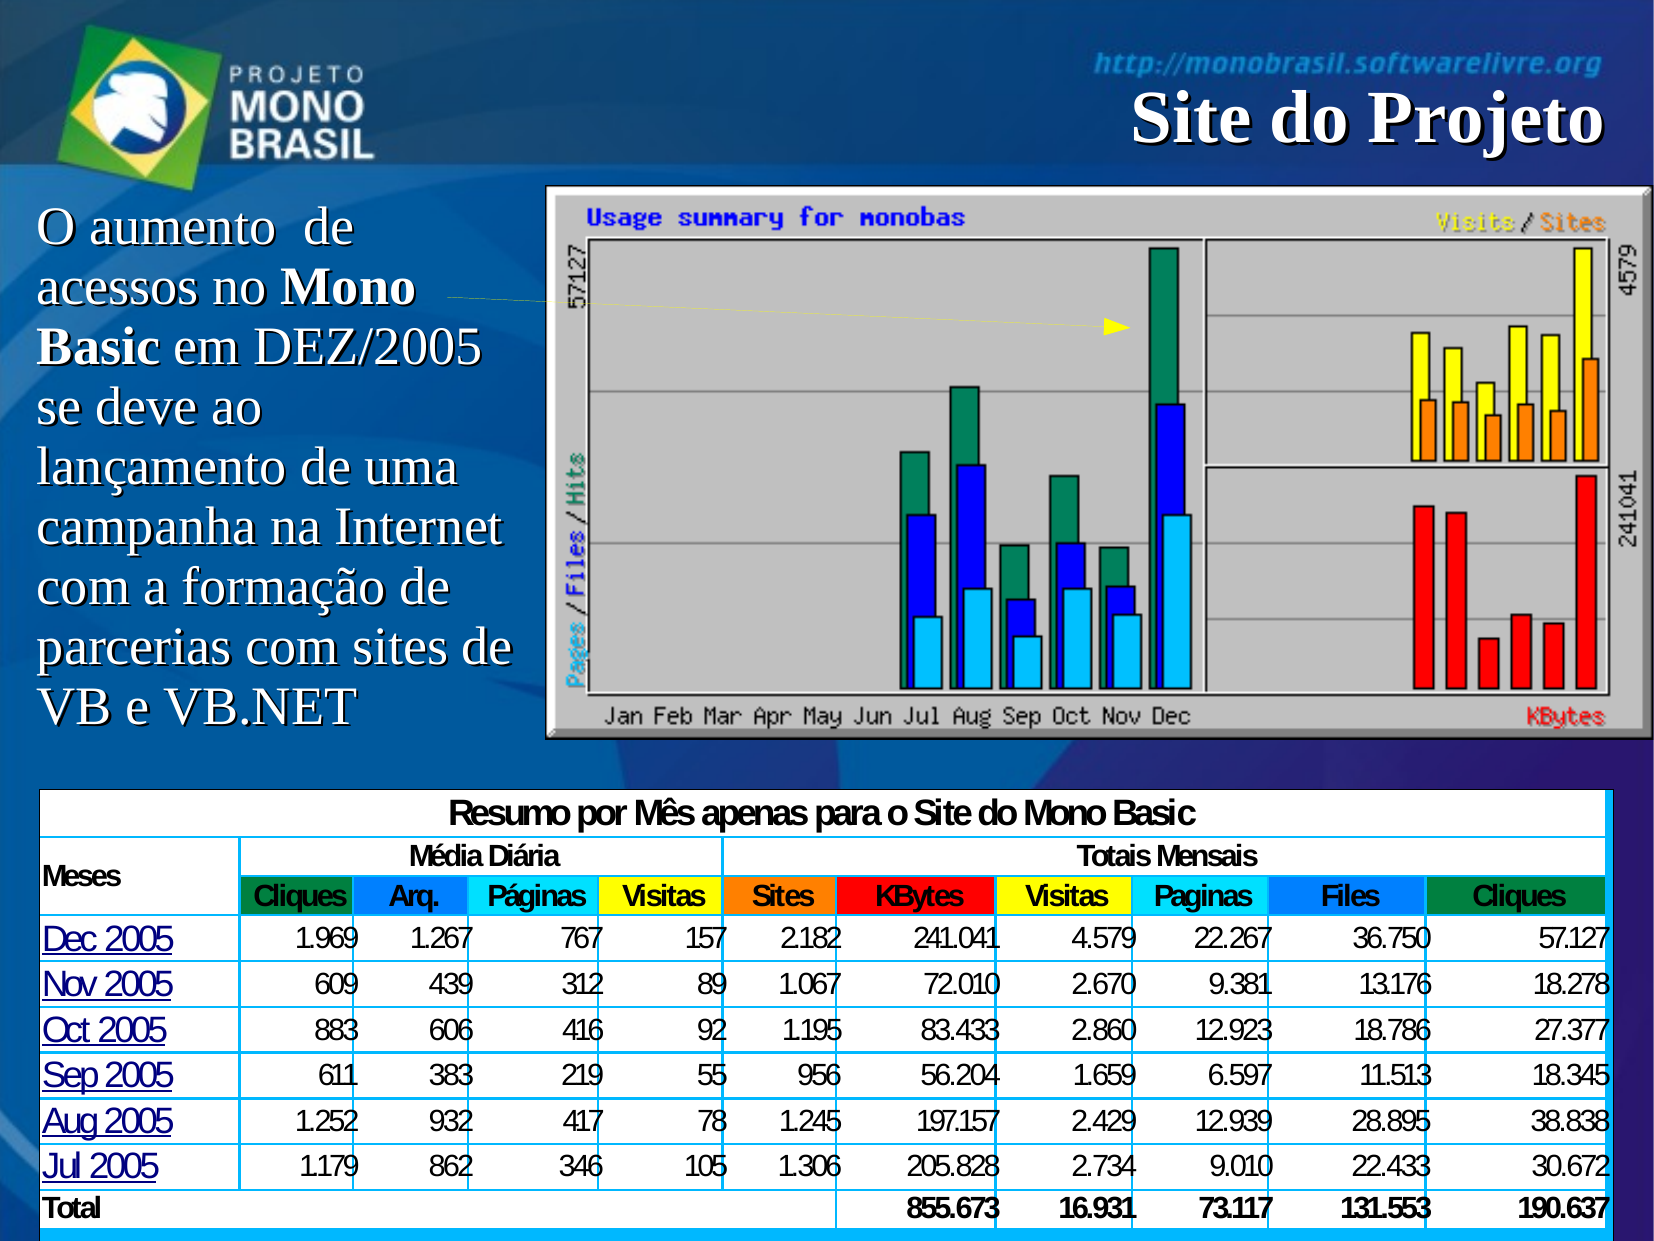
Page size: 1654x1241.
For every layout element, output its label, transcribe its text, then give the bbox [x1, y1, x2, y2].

text_box O aumento de acessos no Mono Basic em DEZ/2005 se deve ao lançamento de uma campanha na Internet com a formação de parcerias com sites de VB e VB.NET [36, 196, 522, 797]
picture [0, 0, 1654, 1241]
title Site do Projeto [222, 43, 1606, 191]
chart [39, 789, 1614, 1241]
